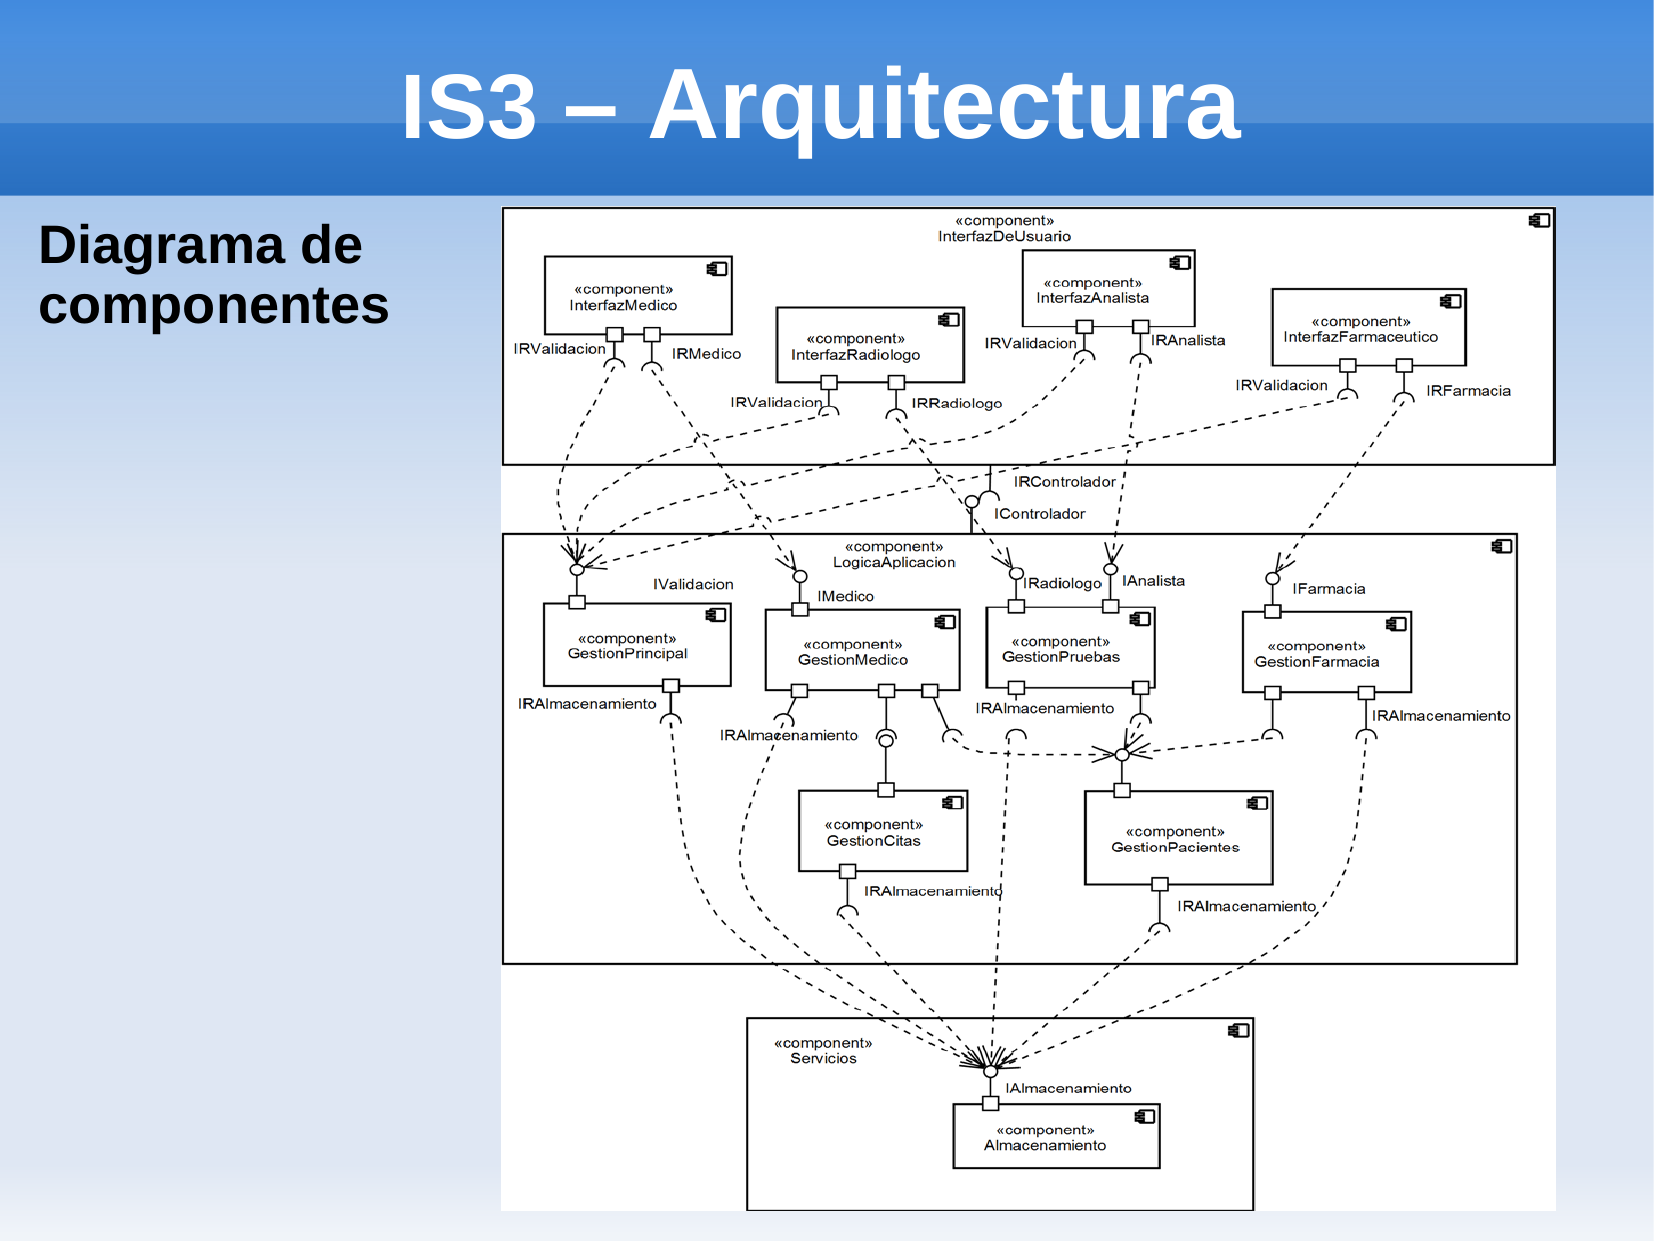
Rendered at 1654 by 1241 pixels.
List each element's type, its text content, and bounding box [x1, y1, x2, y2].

picture [0, 0, 1654, 1241]
text_box Diagrama de componentes [23, 206, 438, 343]
title IS3 – Arquitectura [76, 0, 1565, 208]
